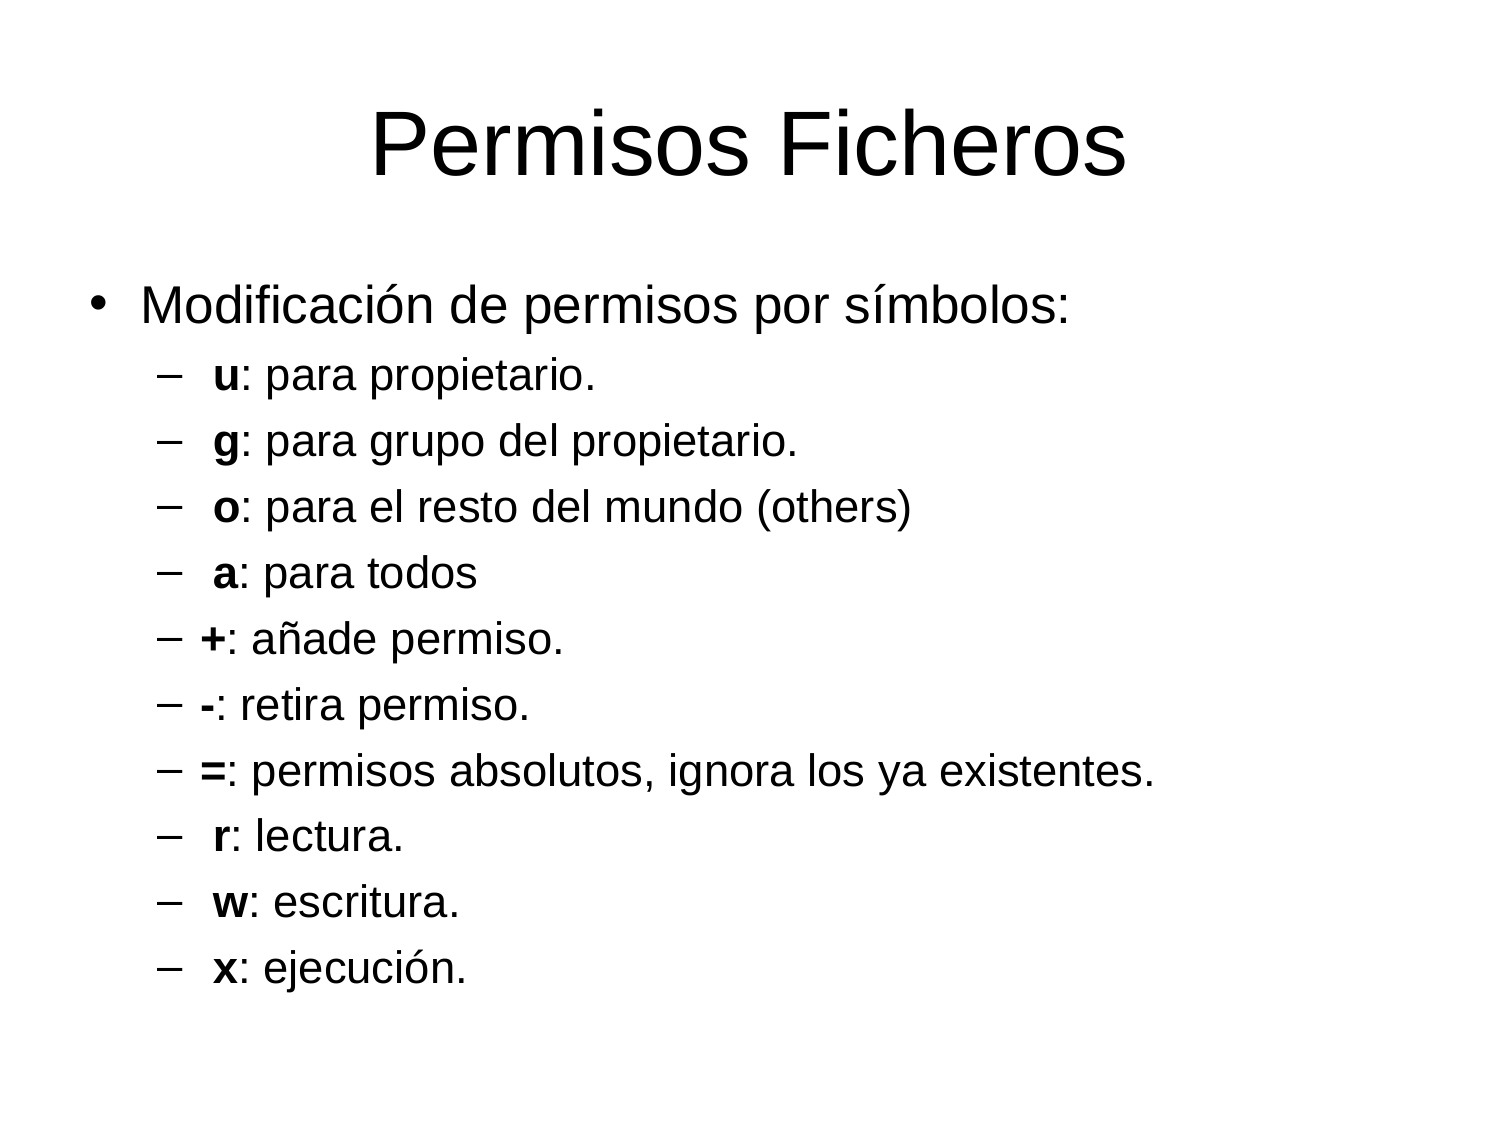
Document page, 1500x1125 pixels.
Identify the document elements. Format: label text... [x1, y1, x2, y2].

title Permisos Ficheros [75, 45, 1426, 233]
list Modificación de permisos por símbolos: u: para propietario. g: para grupo del propietario. o: para el resto del mundo (others) a: para todos +: añade permiso. -: retira permiso. =: permisos absolutos, ignora los ya existentes. r: lectura. w: escritura. x: ejecución. [75, 262, 1426, 1005]
